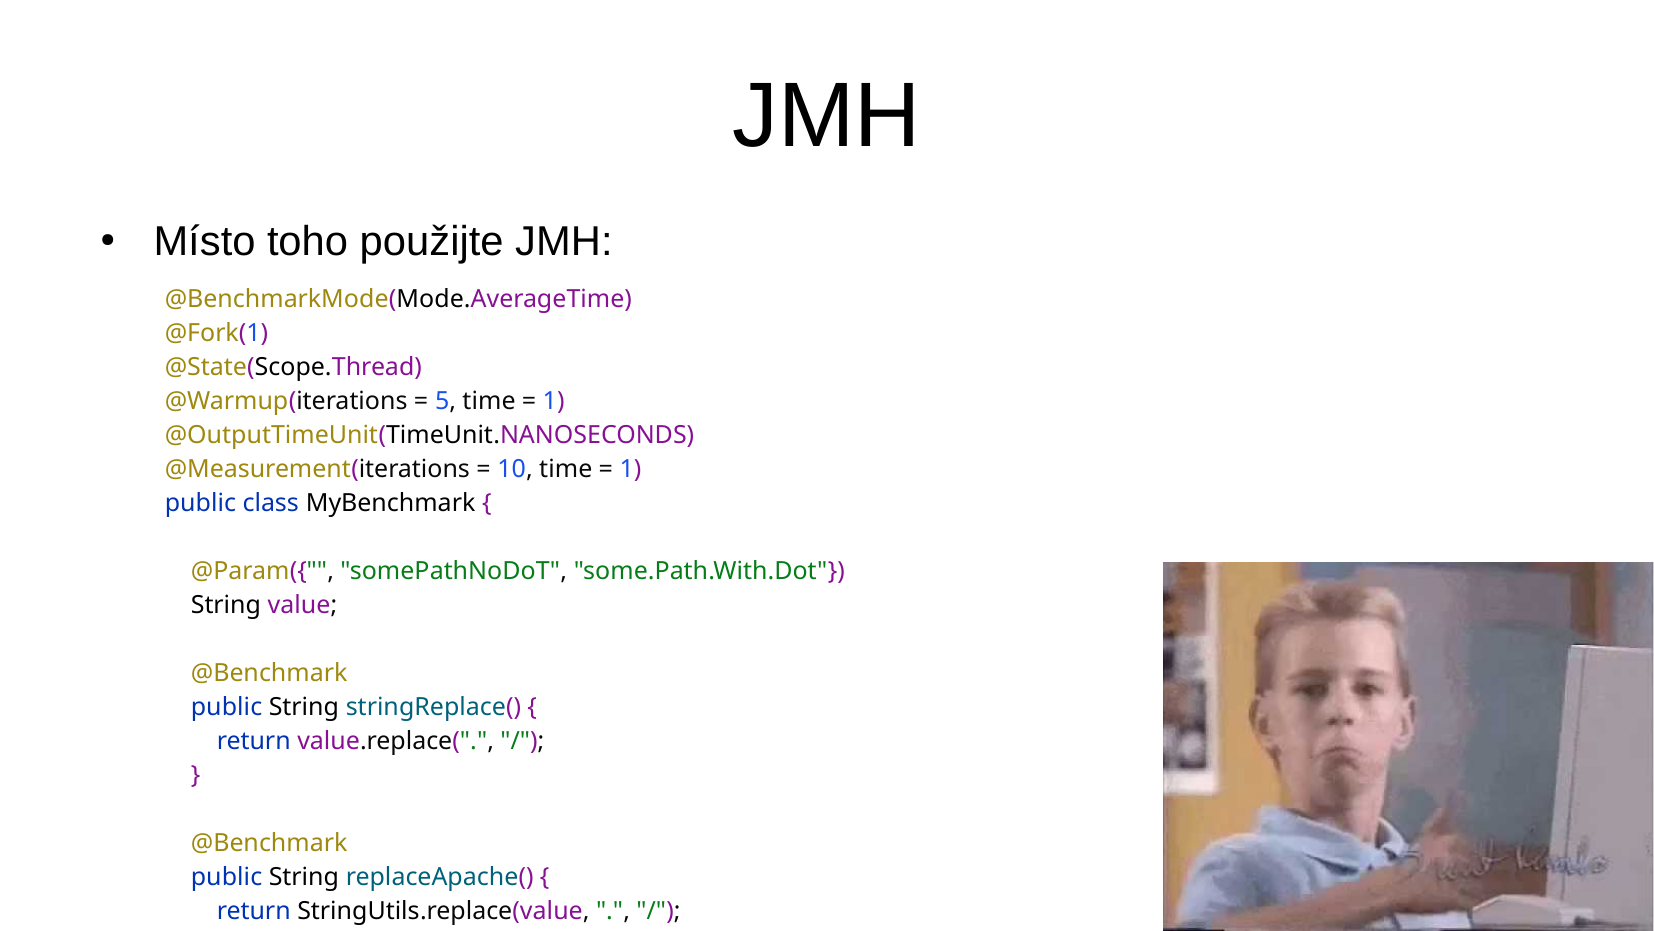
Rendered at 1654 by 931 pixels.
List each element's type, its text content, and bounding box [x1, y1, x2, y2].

list Místo toho použijte JMH: [82, 217, 1571, 758]
text_box @BenchmarkMode(Mode.AverageTime) @Fork(1) @State(Scope.Thread) @Warmup(iterations = 5, time = 1) @OutputTimeUnit(TimeUnit.NANOSECONDS) @Measurement(iterations = 10, time = 1) public class MyBenchmark { @Param({"", "somePathNoDoT", "some.Path.With.Dot"}) String value; @Benchmark public String stringReplace() { return value.replace(".", "/"); } @Benchmark public String replaceApache() { return StringUtils.replace(value, ".", "/"); } } [150, 273, 1005, 931]
picture [1163, 562, 1654, 931]
title JMH [82, 37, 1571, 193]
